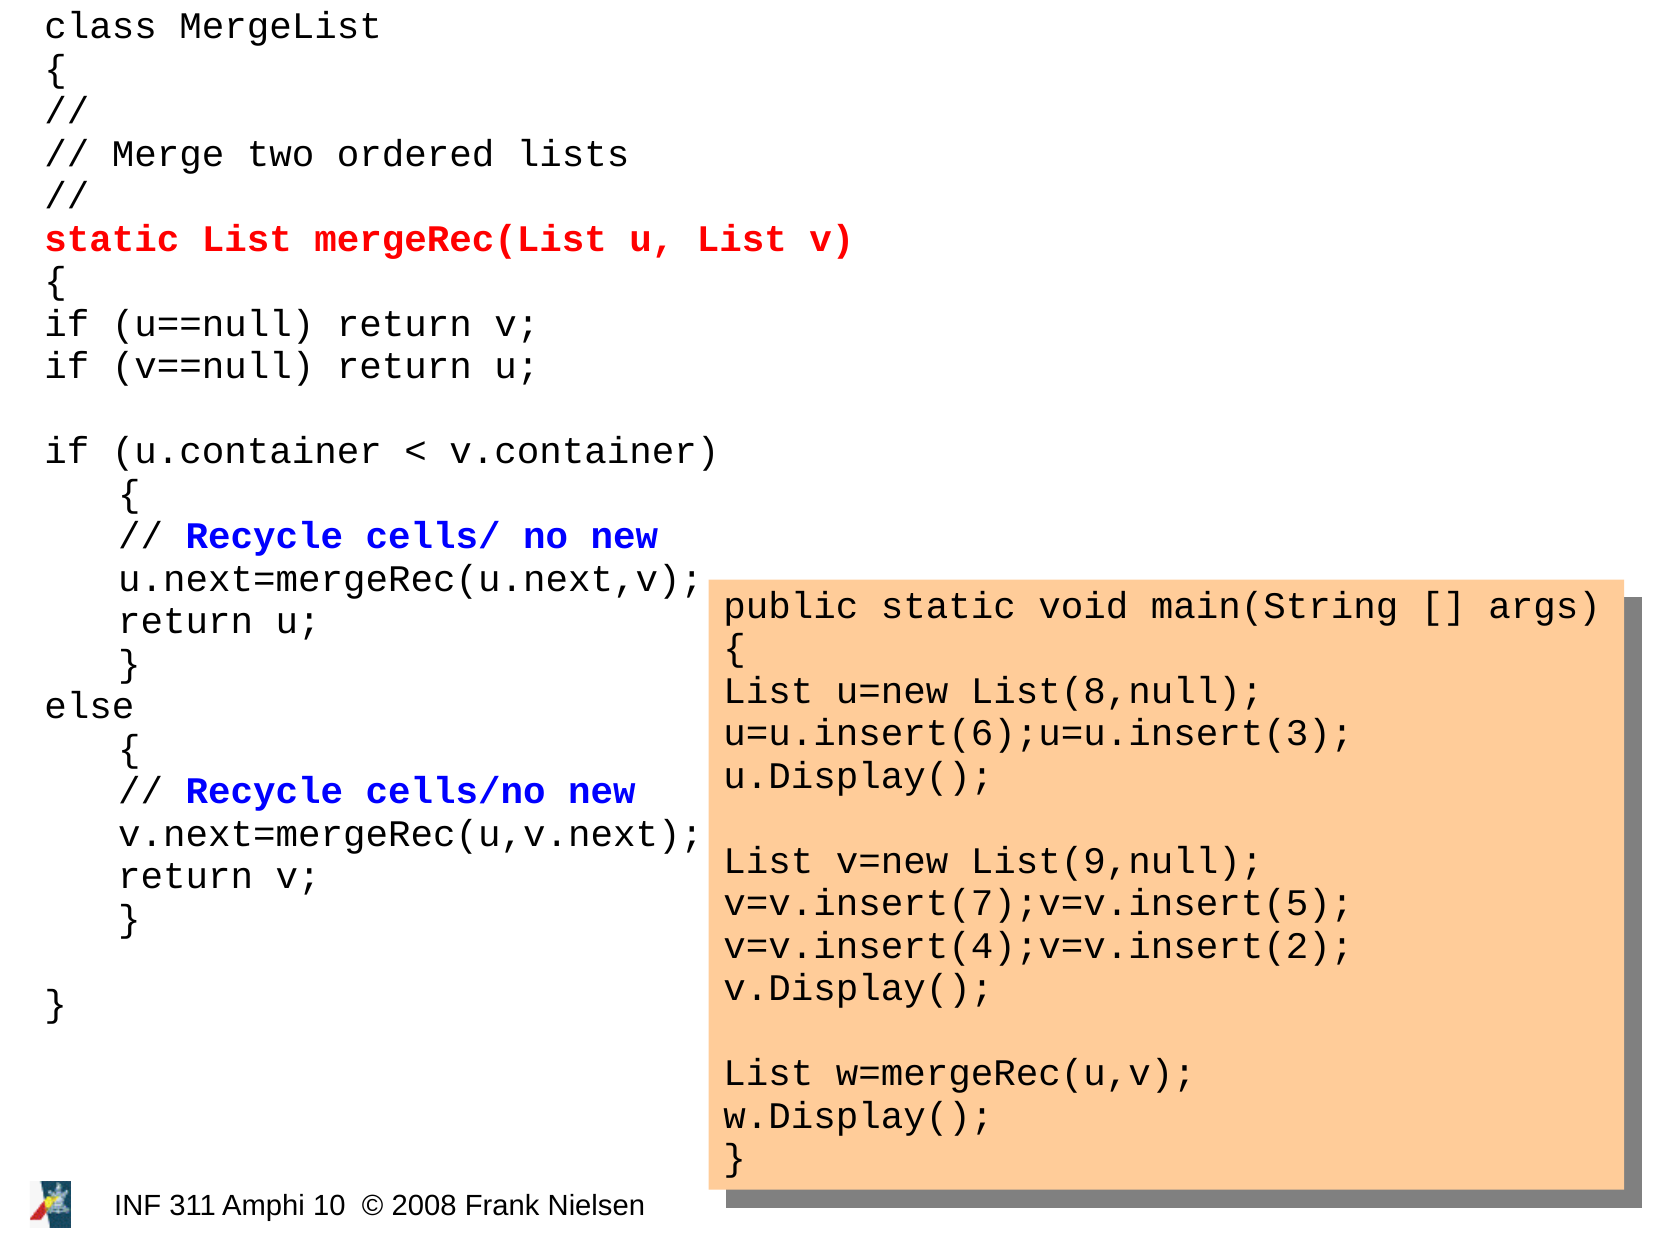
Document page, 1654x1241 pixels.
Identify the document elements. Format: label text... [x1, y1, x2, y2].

picture [29, 1181, 71, 1228]
text_box public static void main(String [] args) { List u=new List(8,null); u=u.insert(6);u=u.insert(3); u.Display(); List v=new List(9,null); v=v.insert(7);v=v.insert(5); v=v.insert(4);v=v.insert(2); v.Display(); List w=mergeRec(u,v); w.Display(); } [708, 579, 1625, 1152]
text_box class MergeList { // // Merge two ordered lists // static List mergeRec(List u, List v) { if (u==null) return v; if (v==null) return u; if (u.container < v.container) { // Recycle cells/ no new u.next=mergeRec(u.next,v); return u; } else { // Recycle cells/no new v.next=mergeRec(u,v.next); return v; } } [29, 0, 1506, 1058]
